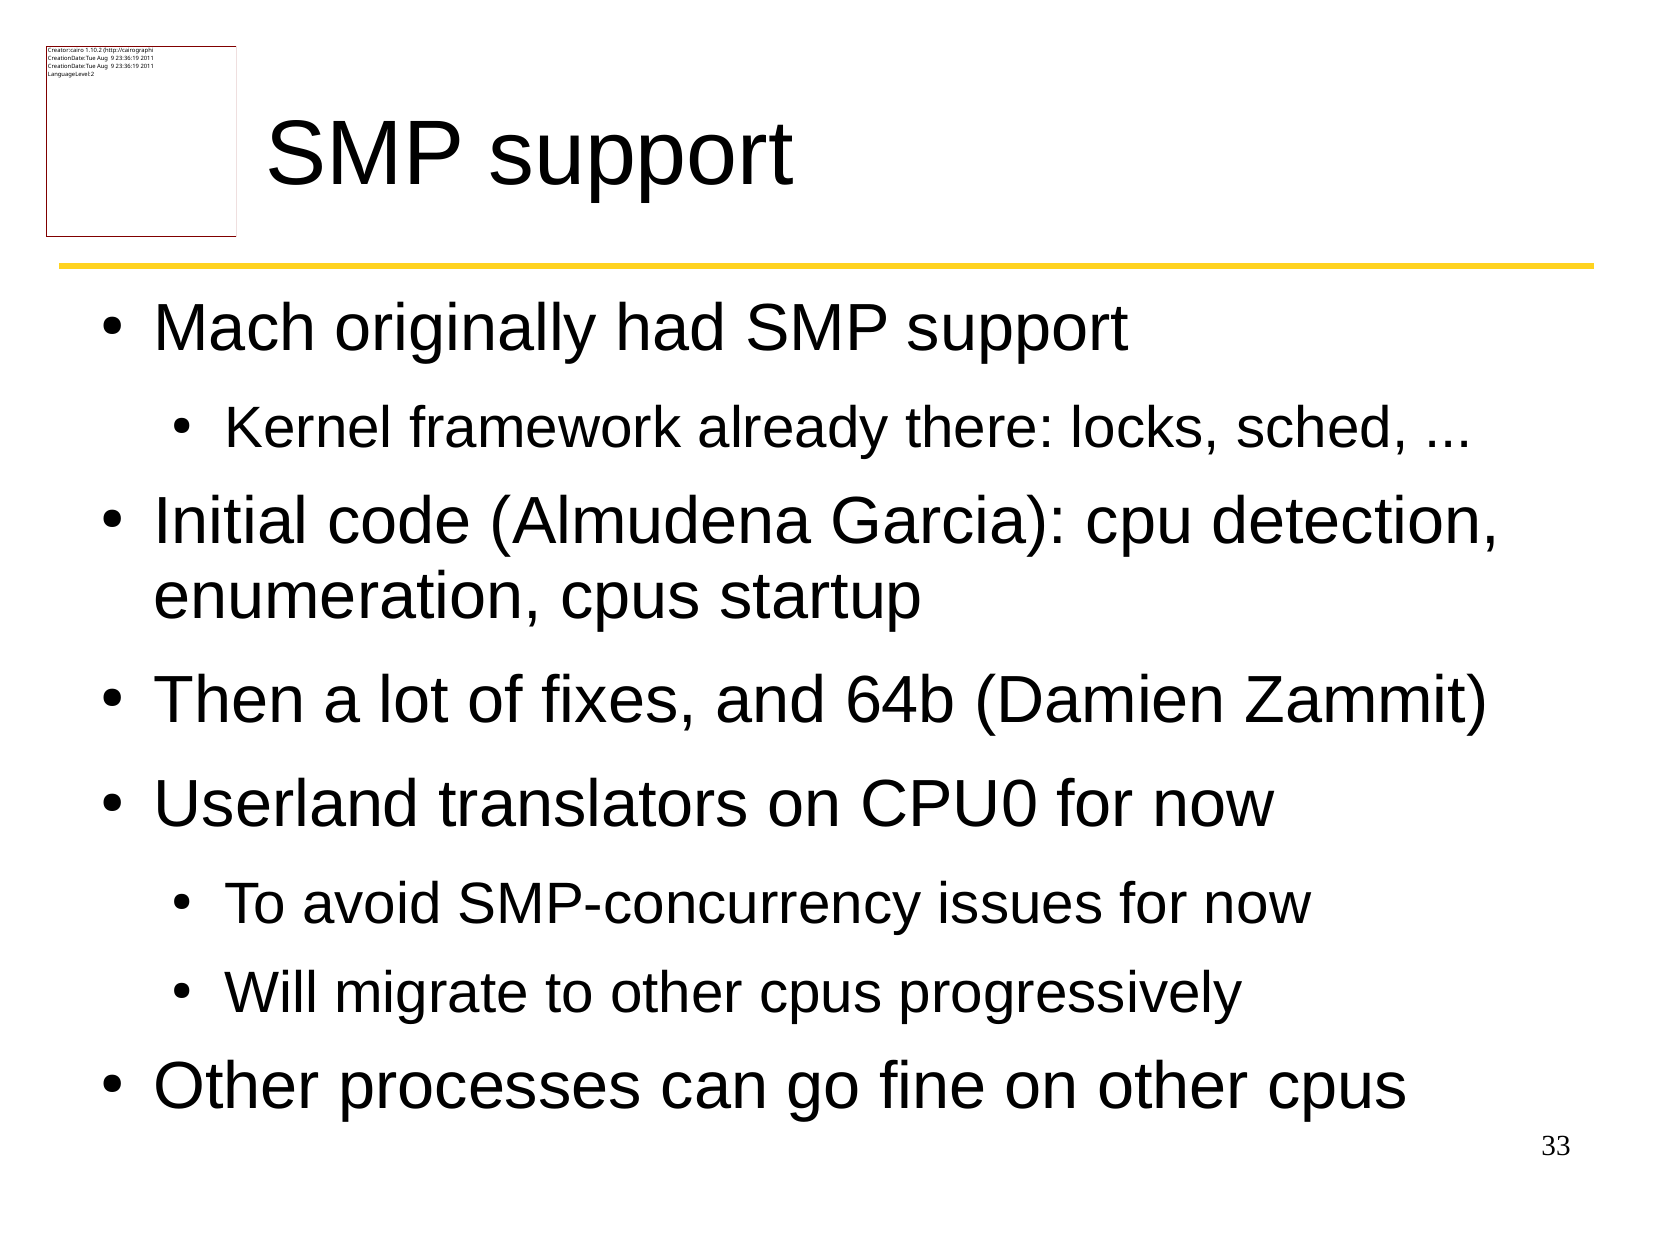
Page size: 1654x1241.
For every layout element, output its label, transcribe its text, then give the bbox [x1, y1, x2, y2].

list Mach originally had SMP support Kernel framework already there: locks, sched, ... Initial code (Almudena Garcia): cpu detection, enumeration, cpus startup Then a lot of fixes, and 64b (Damien Zammit) Userland translators on CPU0 for now To avoid SMP-concurrency issues for now Will migrate to other cpus progressively Other processes can go fine on other cpus [82, 290, 1571, 1152]
title SMP support [265, 49, 1571, 257]
